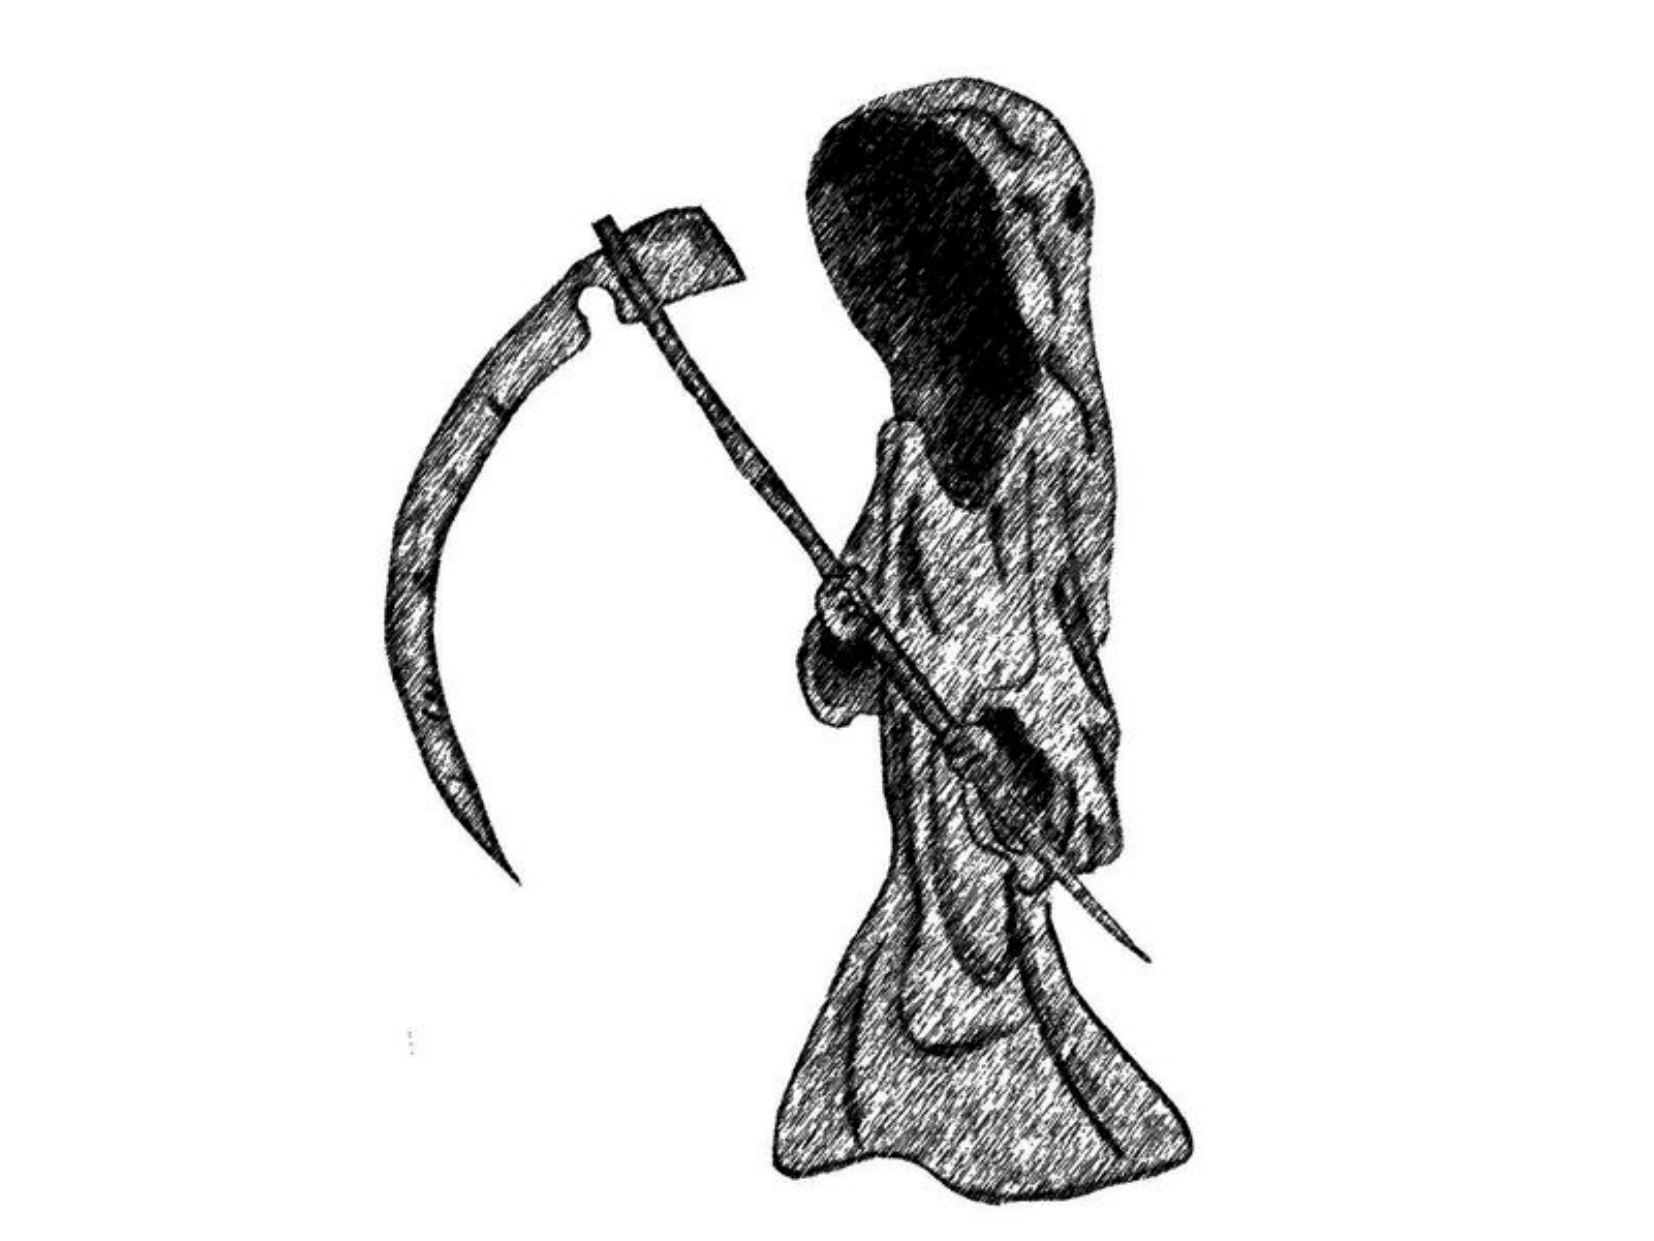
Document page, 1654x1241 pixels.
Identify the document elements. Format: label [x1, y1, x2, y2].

picture [360, 0, 1259, 1241]
